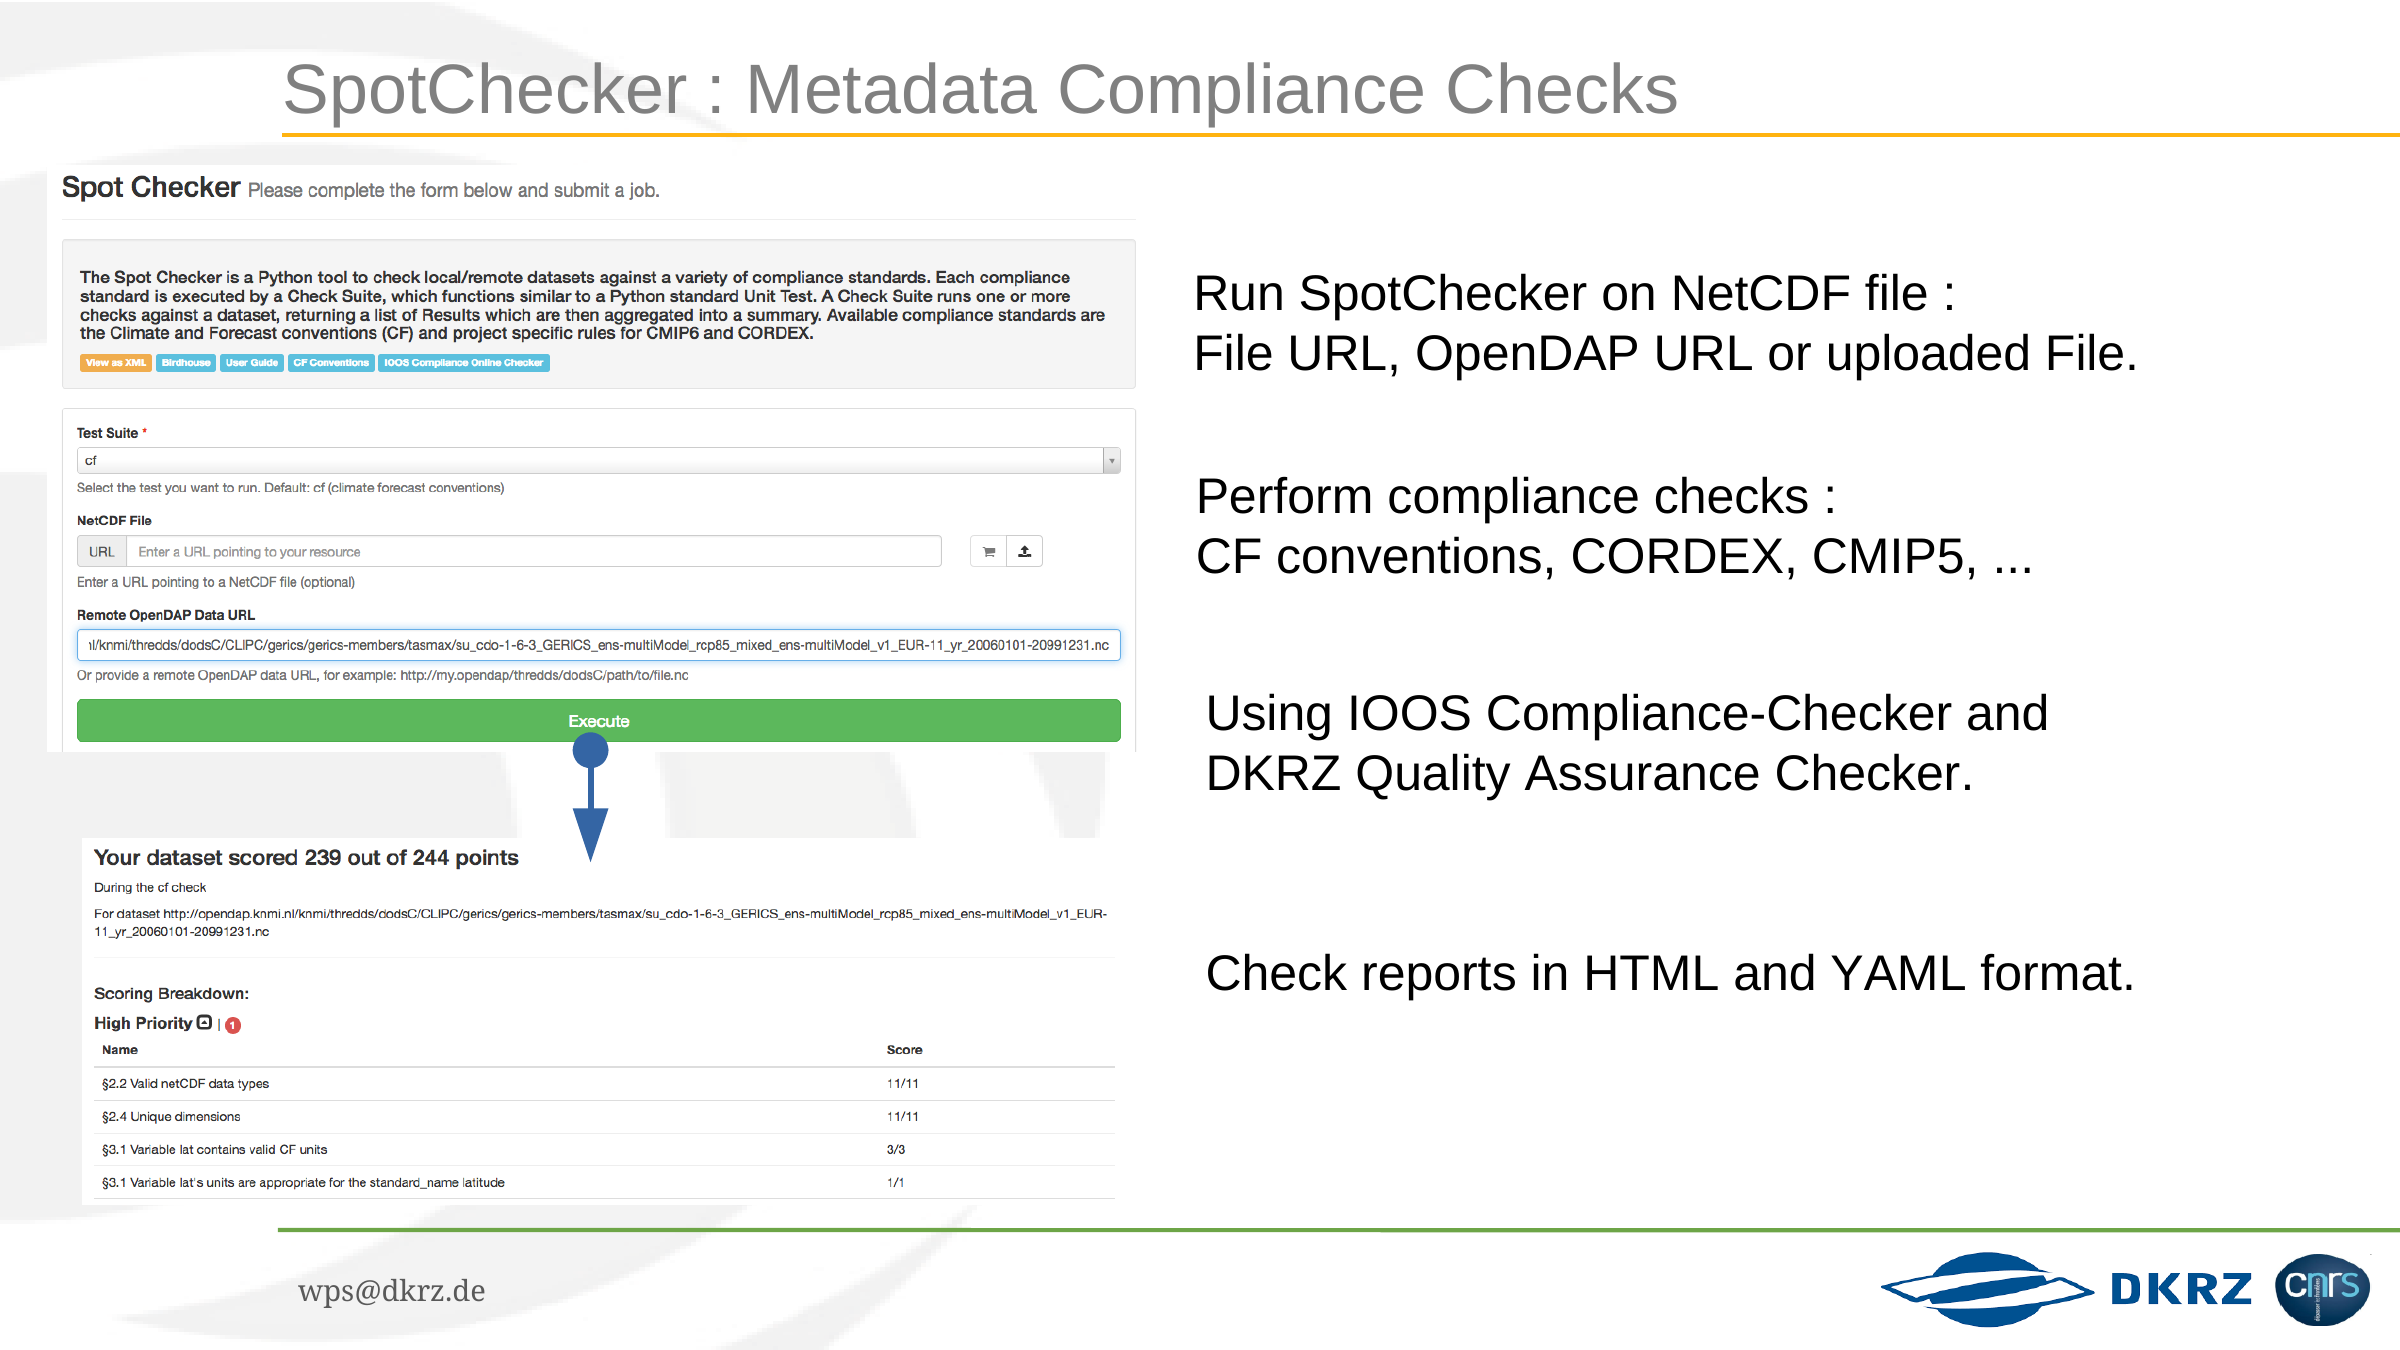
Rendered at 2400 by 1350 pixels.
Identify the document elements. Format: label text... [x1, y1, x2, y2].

text_box Run SpotChecker on NetCDF file : File URL, OpenDAP URL or uploaded File. [1178, 253, 2254, 436]
text_box Check reports in HTML and YAML format. [1190, 933, 2268, 1068]
text_box Using IOOS Compliance-Checker and DKRZ Quality Assurance Checker. [1190, 673, 2268, 809]
text_box Perform compliance checks : CF conventions, CORDEX, CMIP5, ... [1181, 455, 2258, 591]
picture [0, 0, 2400, 1350]
title SpotChecker : Metadata Compliance Checks [268, 35, 2056, 146]
